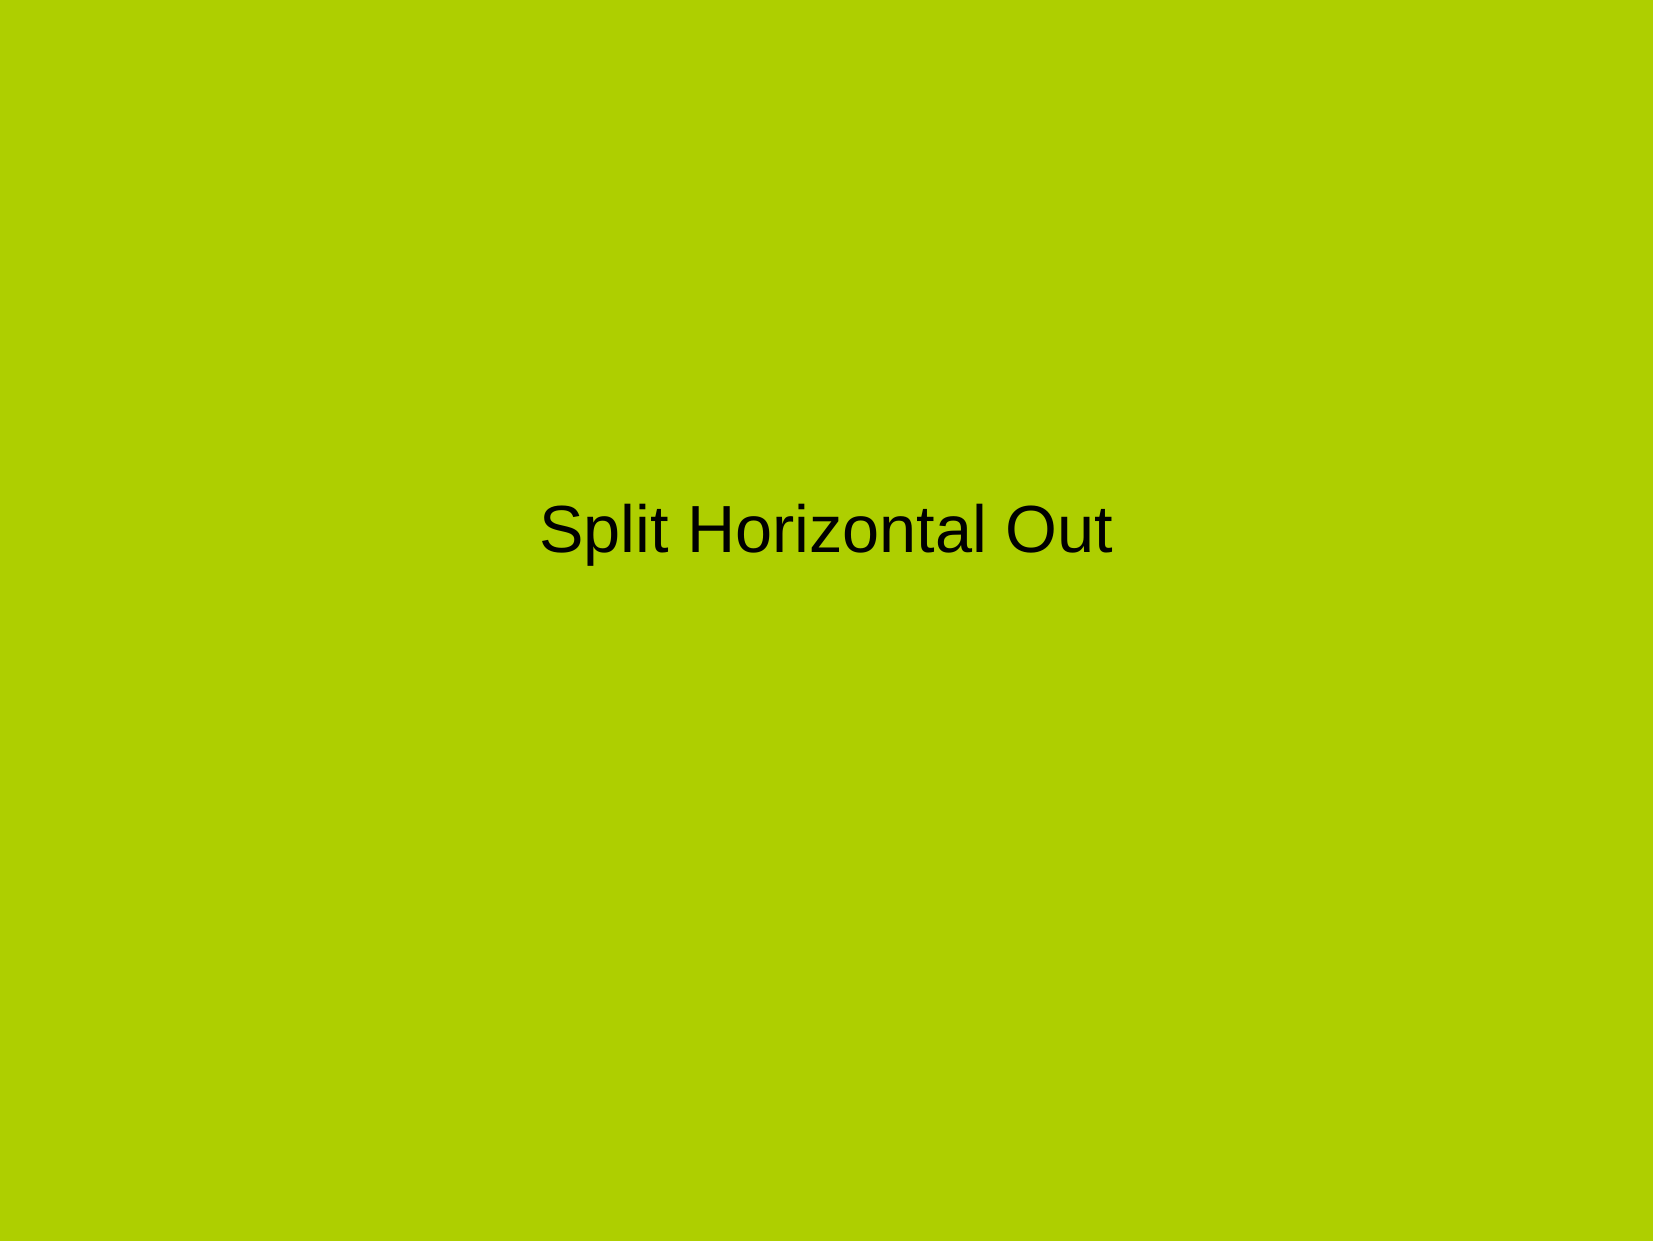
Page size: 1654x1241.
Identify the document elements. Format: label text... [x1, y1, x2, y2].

subtitle Split Horizontal Out [82, 49, 1571, 1010]
